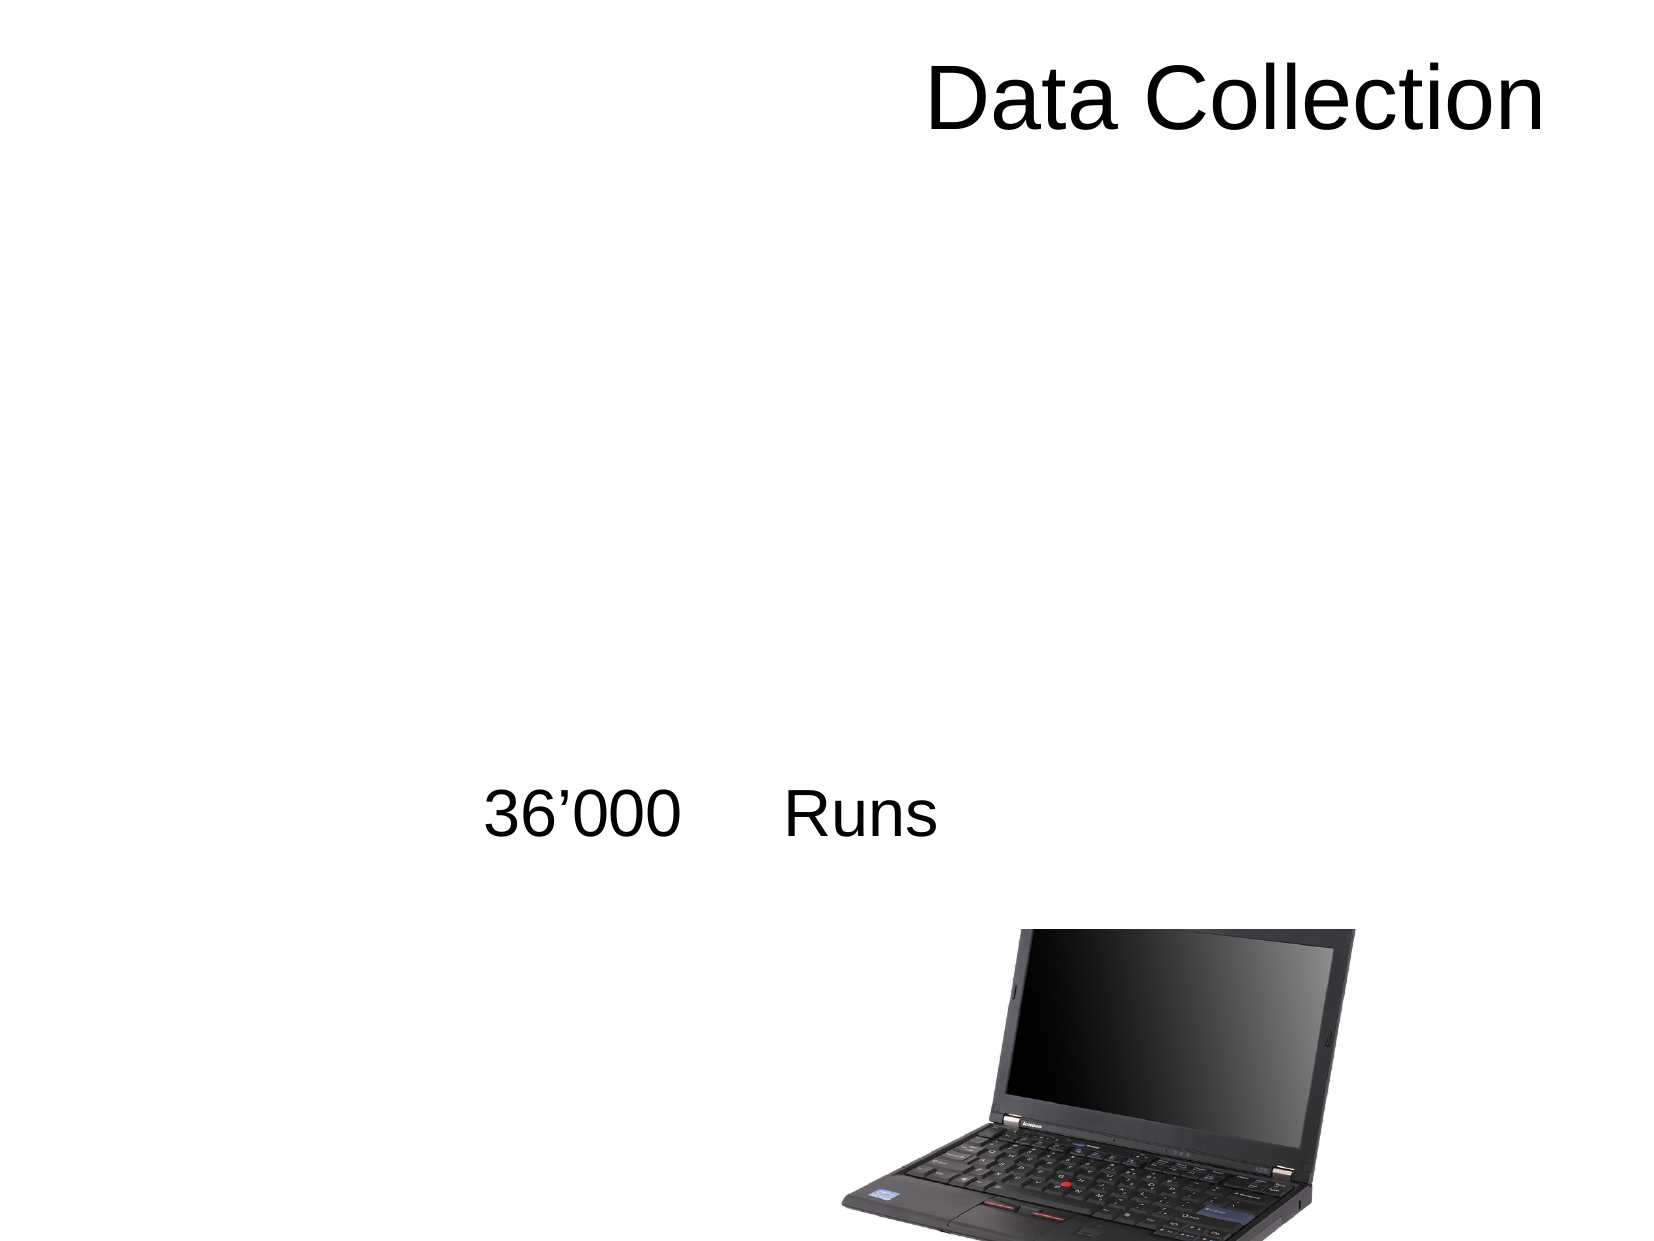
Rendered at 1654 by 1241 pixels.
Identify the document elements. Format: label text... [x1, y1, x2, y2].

picture [815, 929, 1379, 1241]
title Data Collection [59, 28, 1548, 373]
text_box 36’000 Runs [468, 686, 1399, 867]
